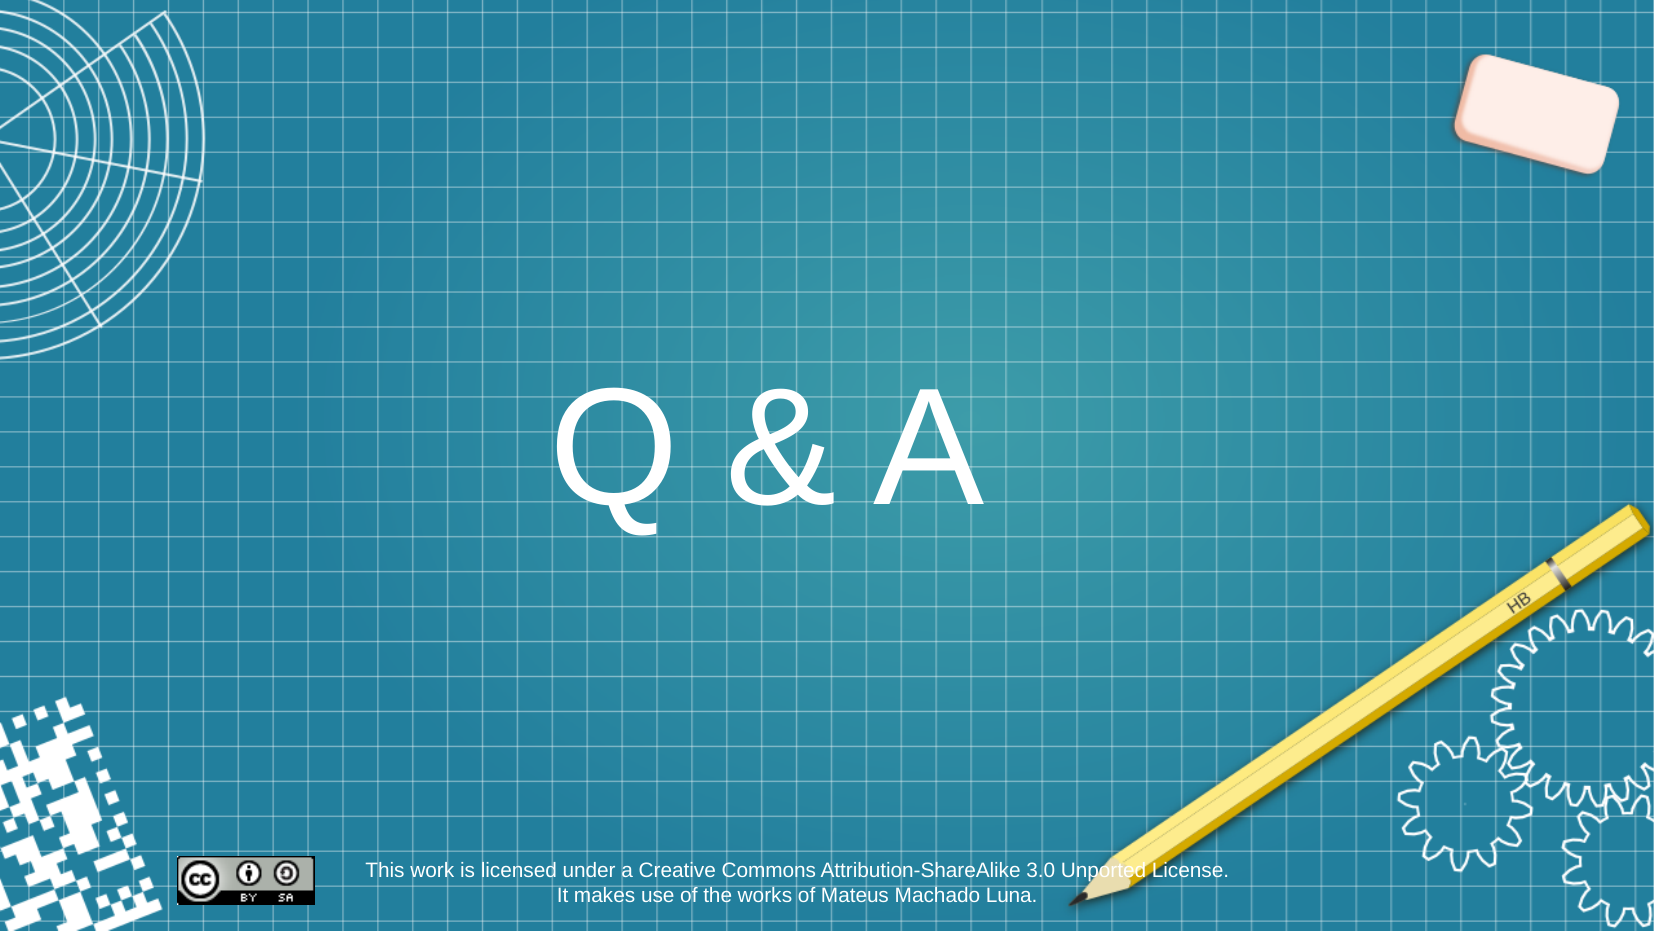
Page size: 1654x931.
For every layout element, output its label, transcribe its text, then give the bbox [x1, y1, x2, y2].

text_box Q & A [573, 400, 655, 493]
picture [0, 0, 1654, 931]
text_box Q & A [324, 330, 1211, 532]
text_box This work is licensed under a Creative Commons Attribution-ShareAlike 3.0 Unported License. It makes use of the works of Mateus Machado Luna. [315, 856, 1388, 905]
